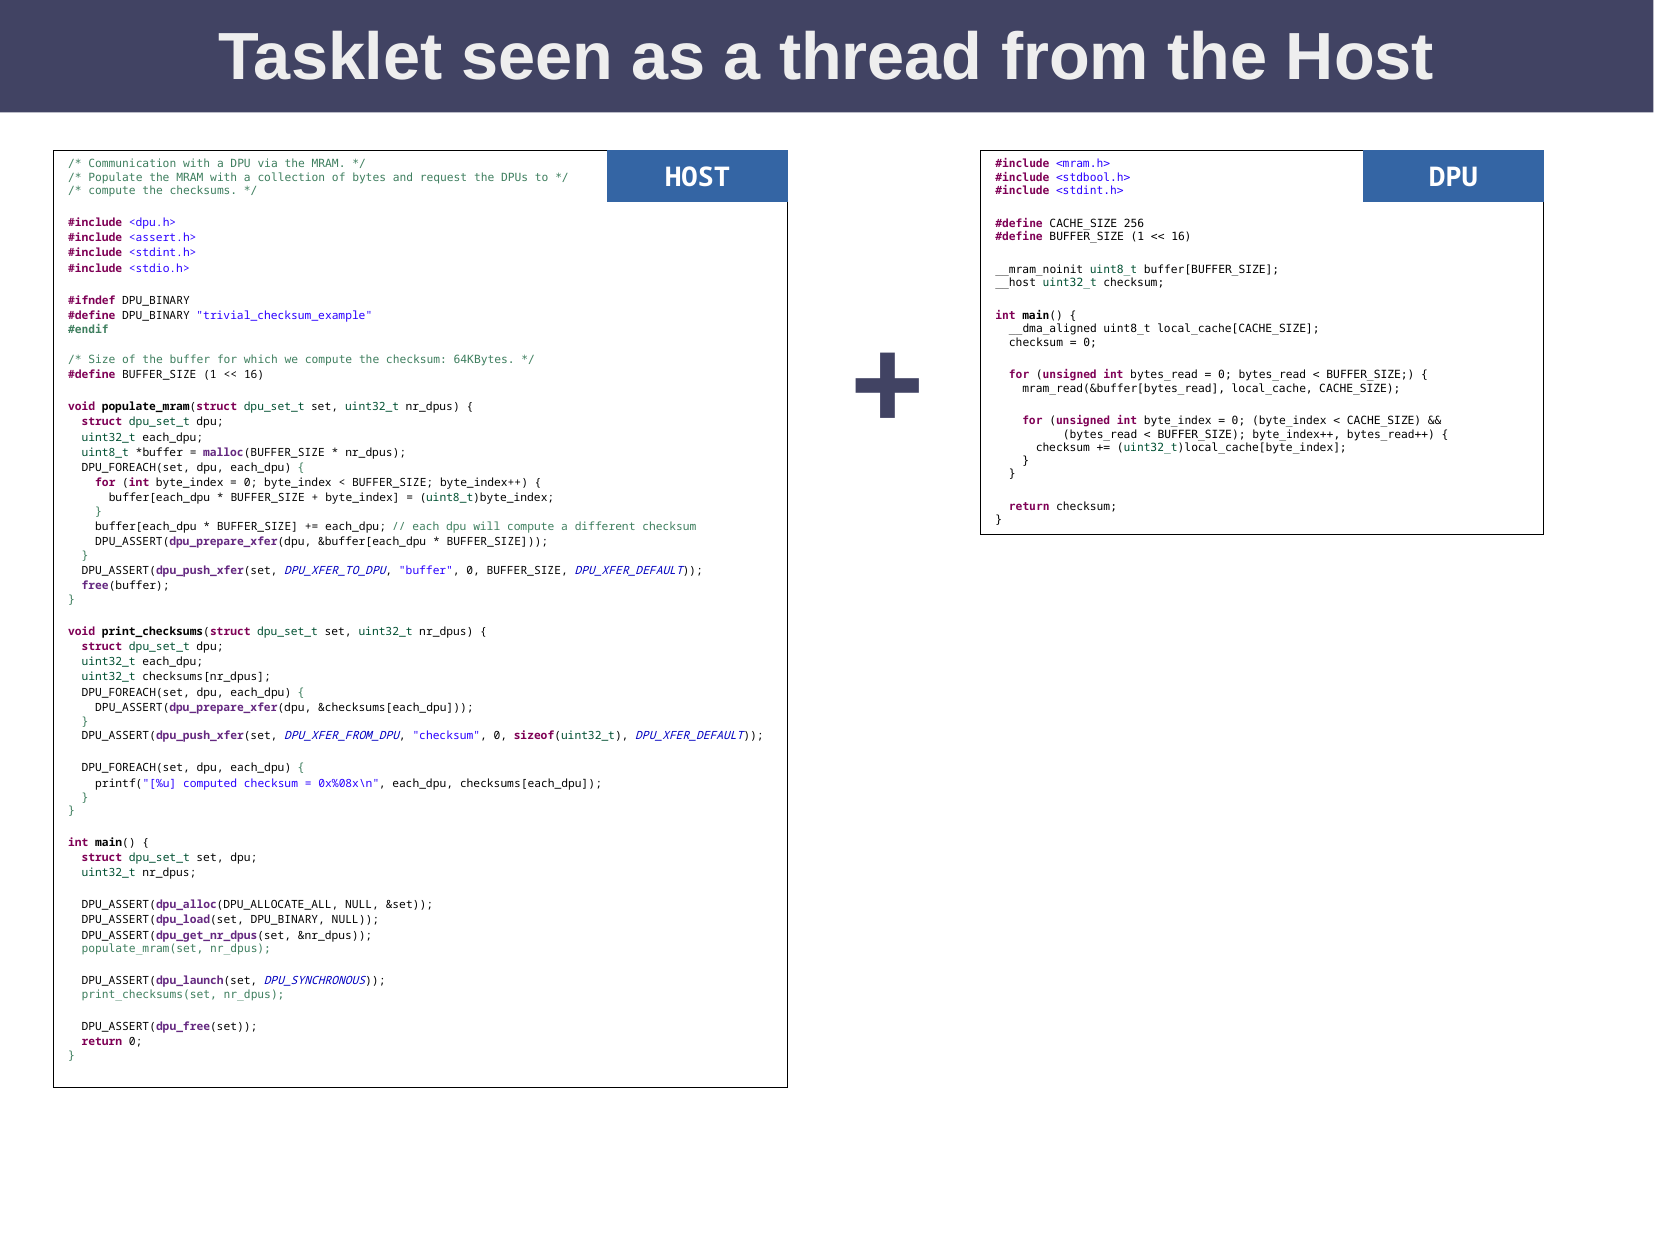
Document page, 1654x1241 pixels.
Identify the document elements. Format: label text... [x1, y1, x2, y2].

text_box Tasklet seen as a thread from the Host [0, 0, 1654, 113]
text_box #include <mram.h> #include <stdbool.h> #include <stdint.h> #define CACHE_SIZE 256 #define BUFFER_SIZE (1 << 16) __mram_noinit uint8_t buffer[BUFFER_SIZE]; __host uint32_t checksum; int main() { __dma_aligned uint8_t local_cache[CACHE_SIZE]; checksum = 0; for (unsigned int bytes_read = 0; bytes_read < BUFFER_SIZE;) { mram_read(&buffer[bytes_read], local_cache, CACHE_SIZE); for (unsigned int byte_index = 0; (byte_index < CACHE_SIZE) && (bytes_read < BUFFER_SIZE); byte_index++, bytes_read++) { checksum += (uint32_t)local_cache[byte_index]; } } return checksum; } [980, 150, 1544, 535]
text_box + [832, 280, 942, 483]
text_box /* Communication with a DPU via the MRAM. */ /* Populate the MRAM with a collection of bytes and request the DPUs to */ /* compute the checksums. */ #include <dpu.h> #include <assert.h> #include <stdint.h> #include <stdio.h> #ifndef DPU_BINARY #define DPU_BINARY "trivial_checksum_example" #endif /* Size of the buffer for which we compute the checksum: 64KBytes. */ #define BUFFER_SIZE (1 << 16) void populate_mram(struct dpu_set_t set, uint32_t nr_dpus) { struct dpu_set_t dpu; uint32_t each_dpu; uint8_t *buffer = malloc(BUFFER_SIZE * nr_dpus); DPU_FOREACH(set, dpu, each_dpu) { for (int byte_index = 0; byte_index < BUFFER_SIZE; byte_index++) { buffer[each_dpu * BUFFER_SIZE + byte_index] = (uint8_t)byte_index; } buffer[each_dpu * BUFFER_SIZE] += each_dpu; // each dpu will compute a different checksum DPU_ASSERT(dpu_prepare_xfer(dpu, &buffer[each_dpu * BUFFER_SIZE])); } DPU_ASSERT(dpu_push_xfer(set, DPU_XFER_TO_DPU, "buffer", 0, BUFFER_SIZE, DPU_XFER_DEFAULT)); free(buffer); } void print_checksums(struct dpu_set_t set, uint32_t nr_dpus) { struct dpu_set_t dpu; uint32_t each_dpu; uint32_t checksums[nr_dpus]; DPU_FOREACH(set, dpu, each_dpu) { DPU_ASSERT(dpu_prepare_xfer(dpu, &checksums[each_dpu])); } DPU_ASSERT(dpu_push_xfer(set, DPU_XFER_FROM_DPU, "checksum", 0, sizeof(uint32_t), DPU_XFER_DEFAULT)); DPU_FOREACH(set, dpu, each_dpu) { printf("[%u] computed checksum = 0x%08x\n", each_dpu, checksums[each_dpu]); } } int main() { struct dpu_set_t set, dpu; uint32_t nr_dpus; DPU_ASSERT(dpu_alloc(DPU_ALLOCATE_ALL, NULL, &set)); DPU_ASSERT(dpu_load(set, DPU_BINARY, NULL)); DPU_ASSERT(dpu_get_nr_dpus(set, &nr_dpus)); populate_mram(set, nr_dpus); DPU_ASSERT(dpu_launch(set, DPU_SYNCHRONOUS)); print_checksums(set, nr_dpus); DPU_ASSERT(dpu_free(set)); return 0; } [53, 150, 788, 1088]
text_box HOST [607, 150, 788, 202]
text_box DPU [1363, 150, 1544, 202]
